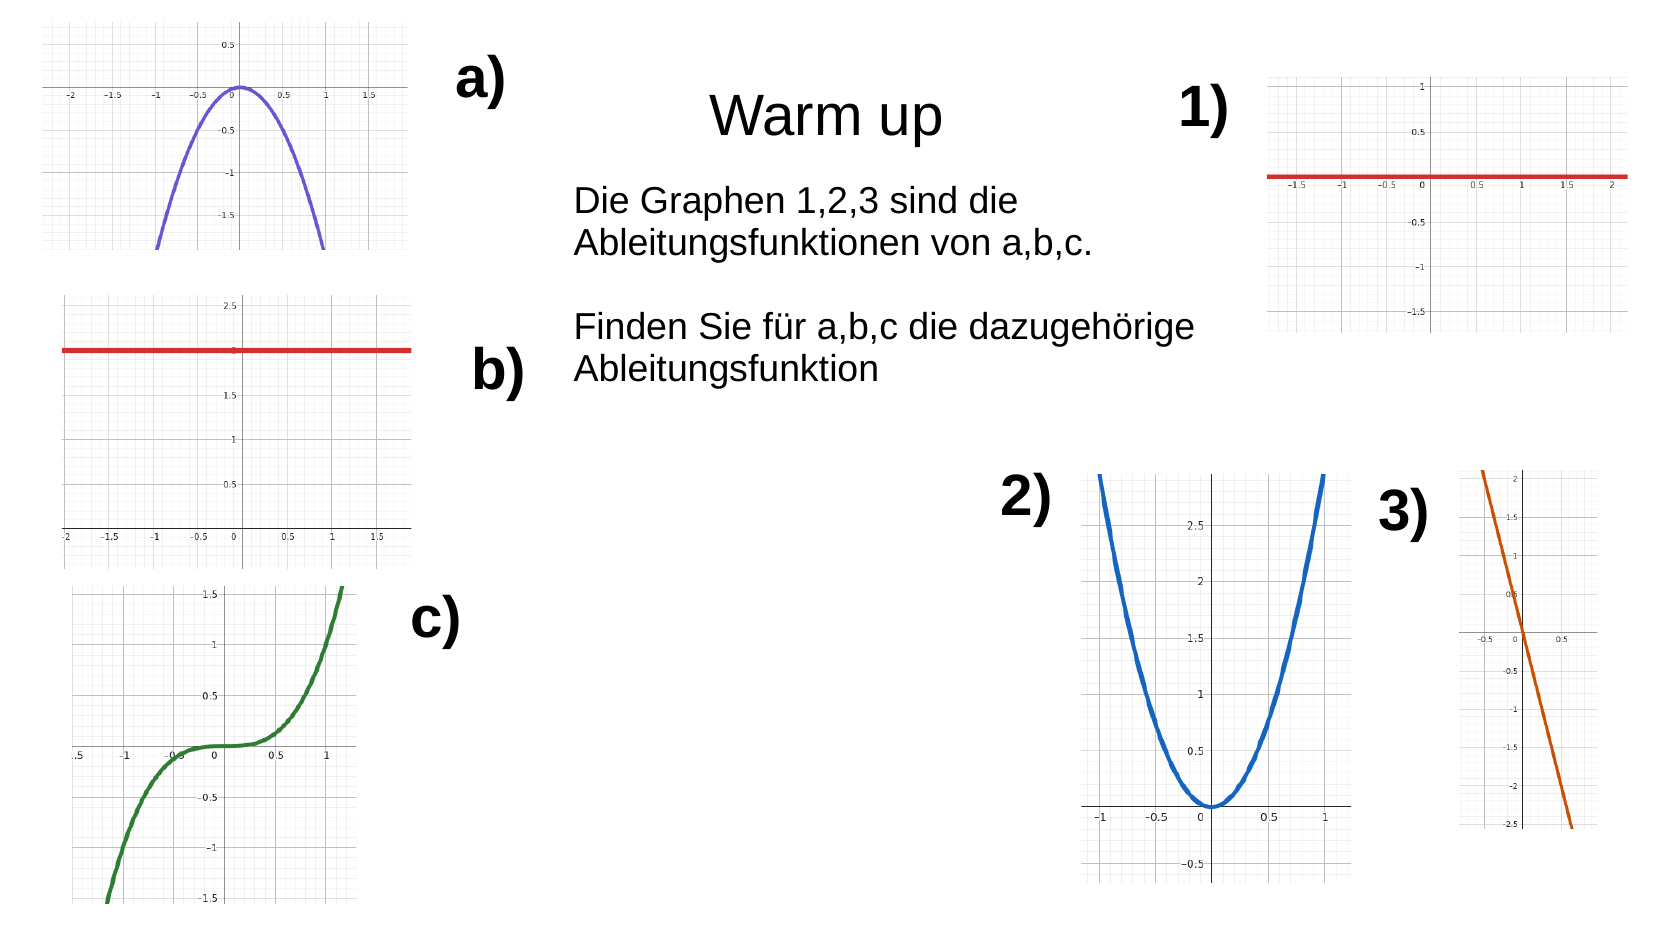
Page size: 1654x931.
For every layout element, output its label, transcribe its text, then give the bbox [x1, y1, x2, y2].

picture [1081, 474, 1352, 883]
text_box a) [440, 37, 537, 117]
picture [1266, 77, 1628, 333]
title Warm up [408, 37, 1571, 193]
text_box Die Graphen 1,2,3 sind die Ableitungsfunktionen von a,b,c. Finden Sie für a,b,c die dazugehörige Ableitungsfunktion [558, 172, 1221, 397]
text_box b) [456, 329, 552, 410]
text_box 1) [1163, 66, 1260, 147]
text_box 3) [1363, 470, 1460, 551]
picture [61, 295, 412, 569]
text_box c) [395, 577, 492, 658]
picture [1459, 470, 1598, 830]
picture [71, 586, 357, 904]
text_box 2) [985, 454, 1082, 535]
picture [42, 22, 408, 250]
